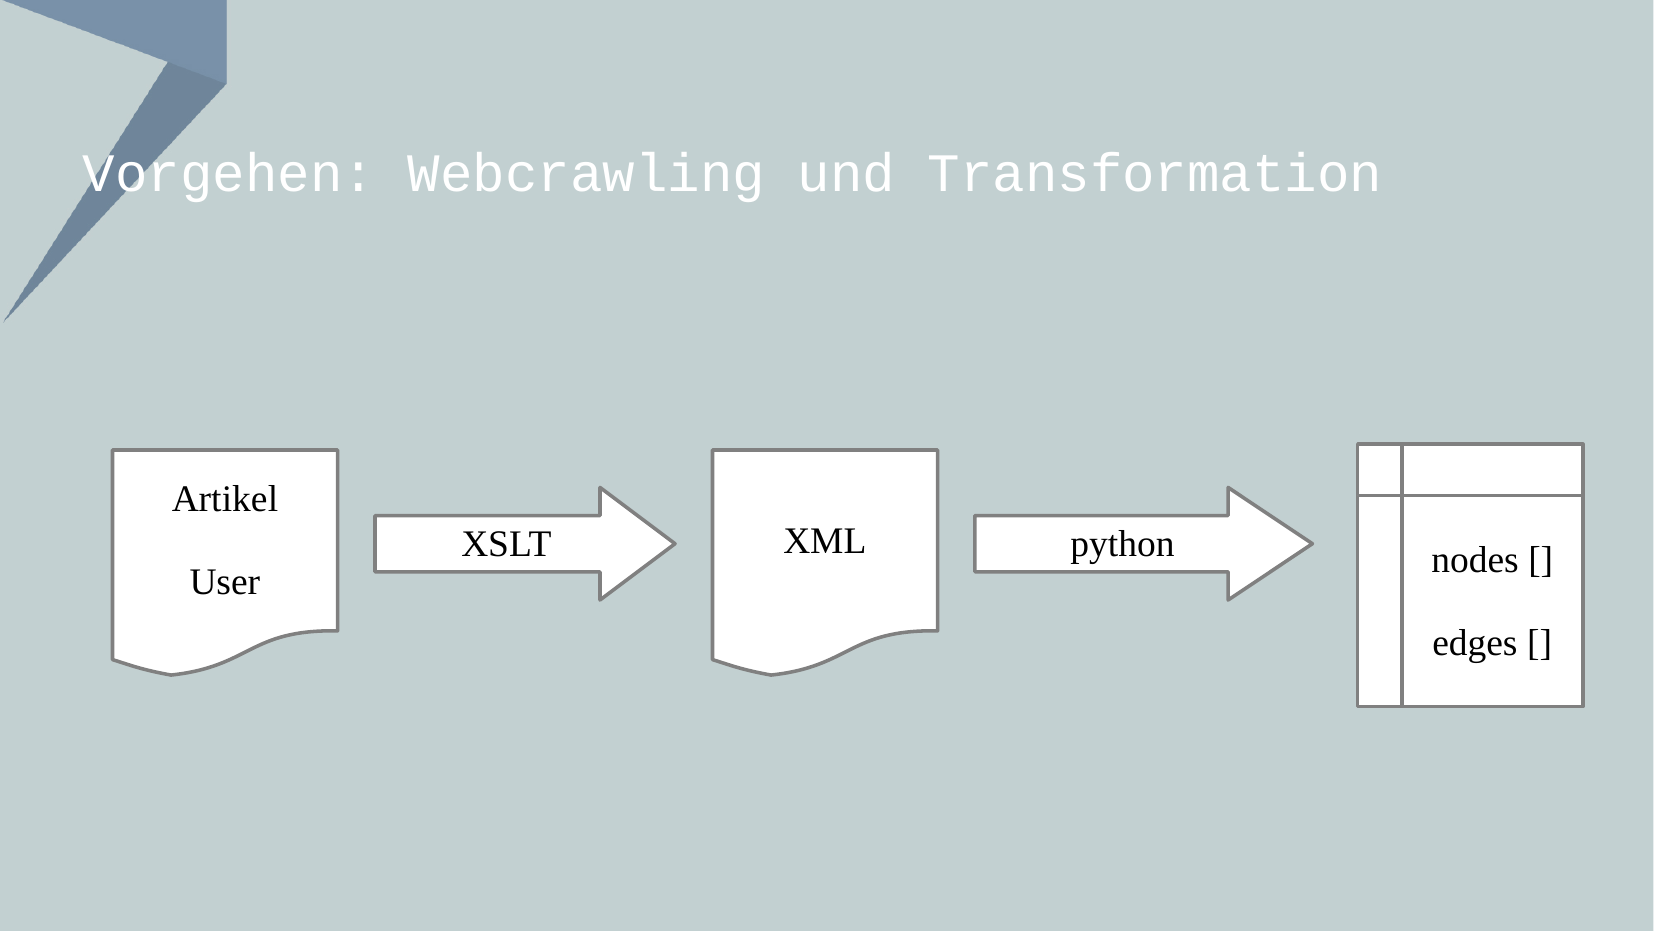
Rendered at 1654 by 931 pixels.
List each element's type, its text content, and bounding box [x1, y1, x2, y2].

text_box Artikel User [112, 450, 338, 676]
picture [0, 0, 1654, 931]
title Vorgehen: Webcrawling und Transformation [82, 99, 1571, 255]
text_box XSLT [375, 487, 676, 601]
text_box XML [712, 450, 938, 676]
text_box python [974, 487, 1313, 601]
text_box nodes [] edges [] [1357, 444, 1583, 707]
